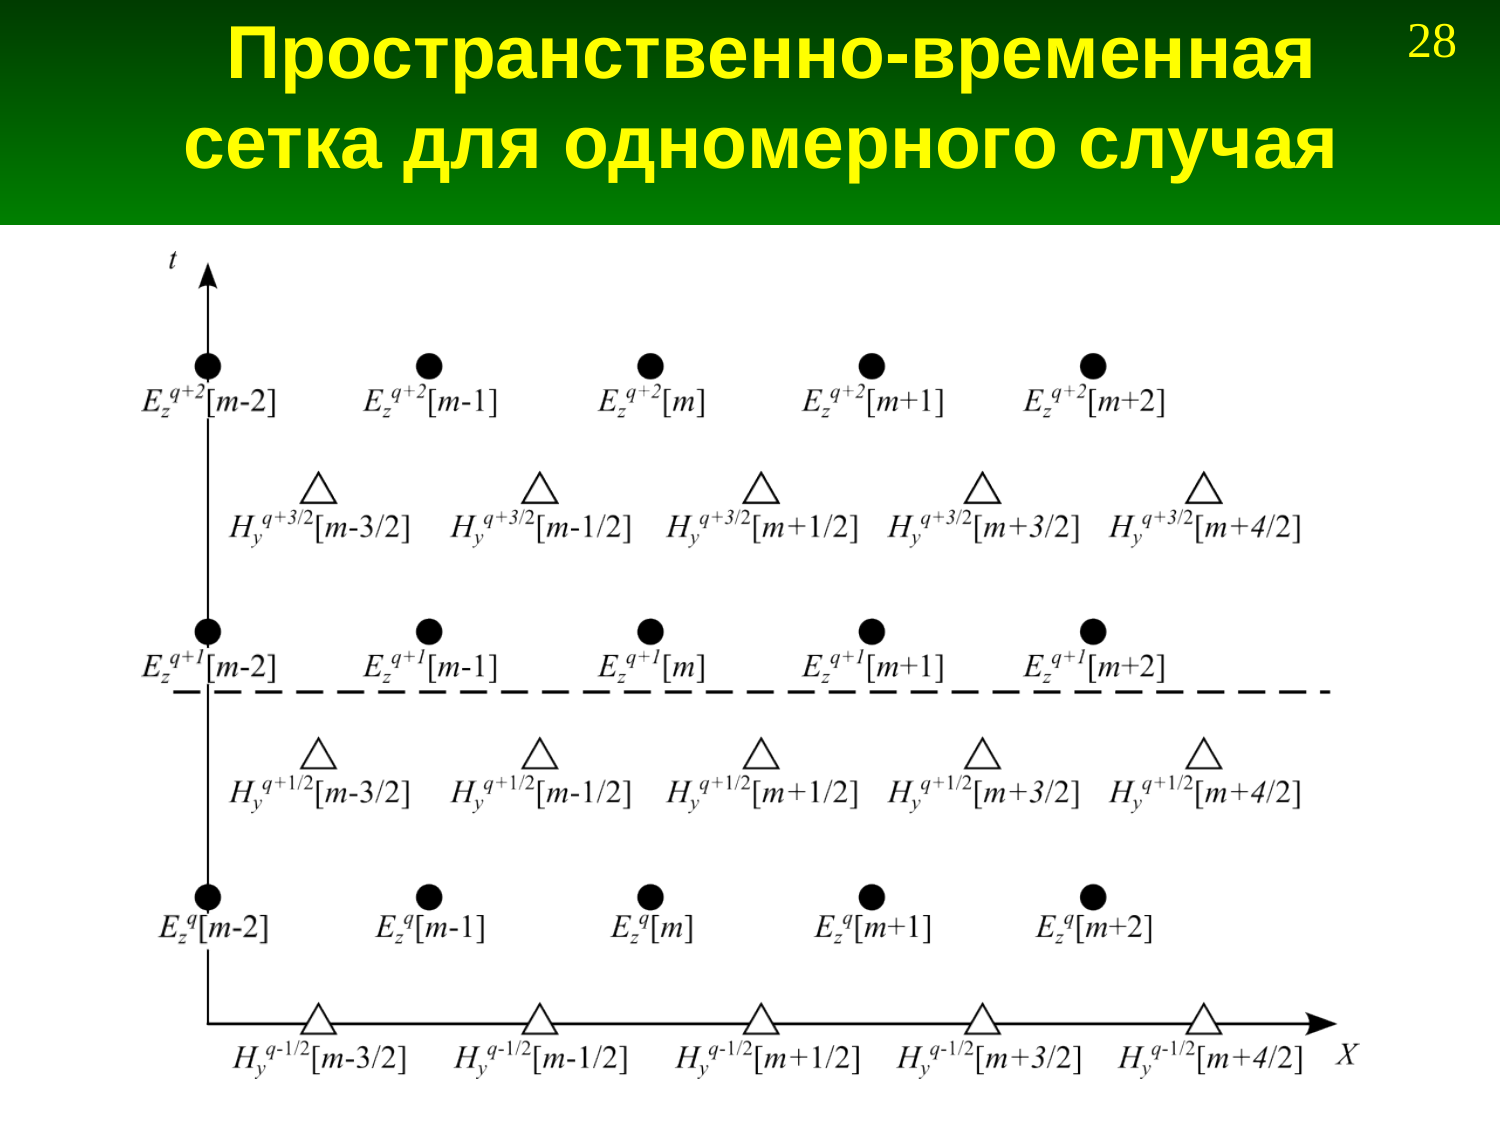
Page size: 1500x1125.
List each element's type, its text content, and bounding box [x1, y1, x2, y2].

picture [140, 251, 1360, 1079]
title Пространственно-временная сетка для одномерного случая [123, 0, 1399, 192]
